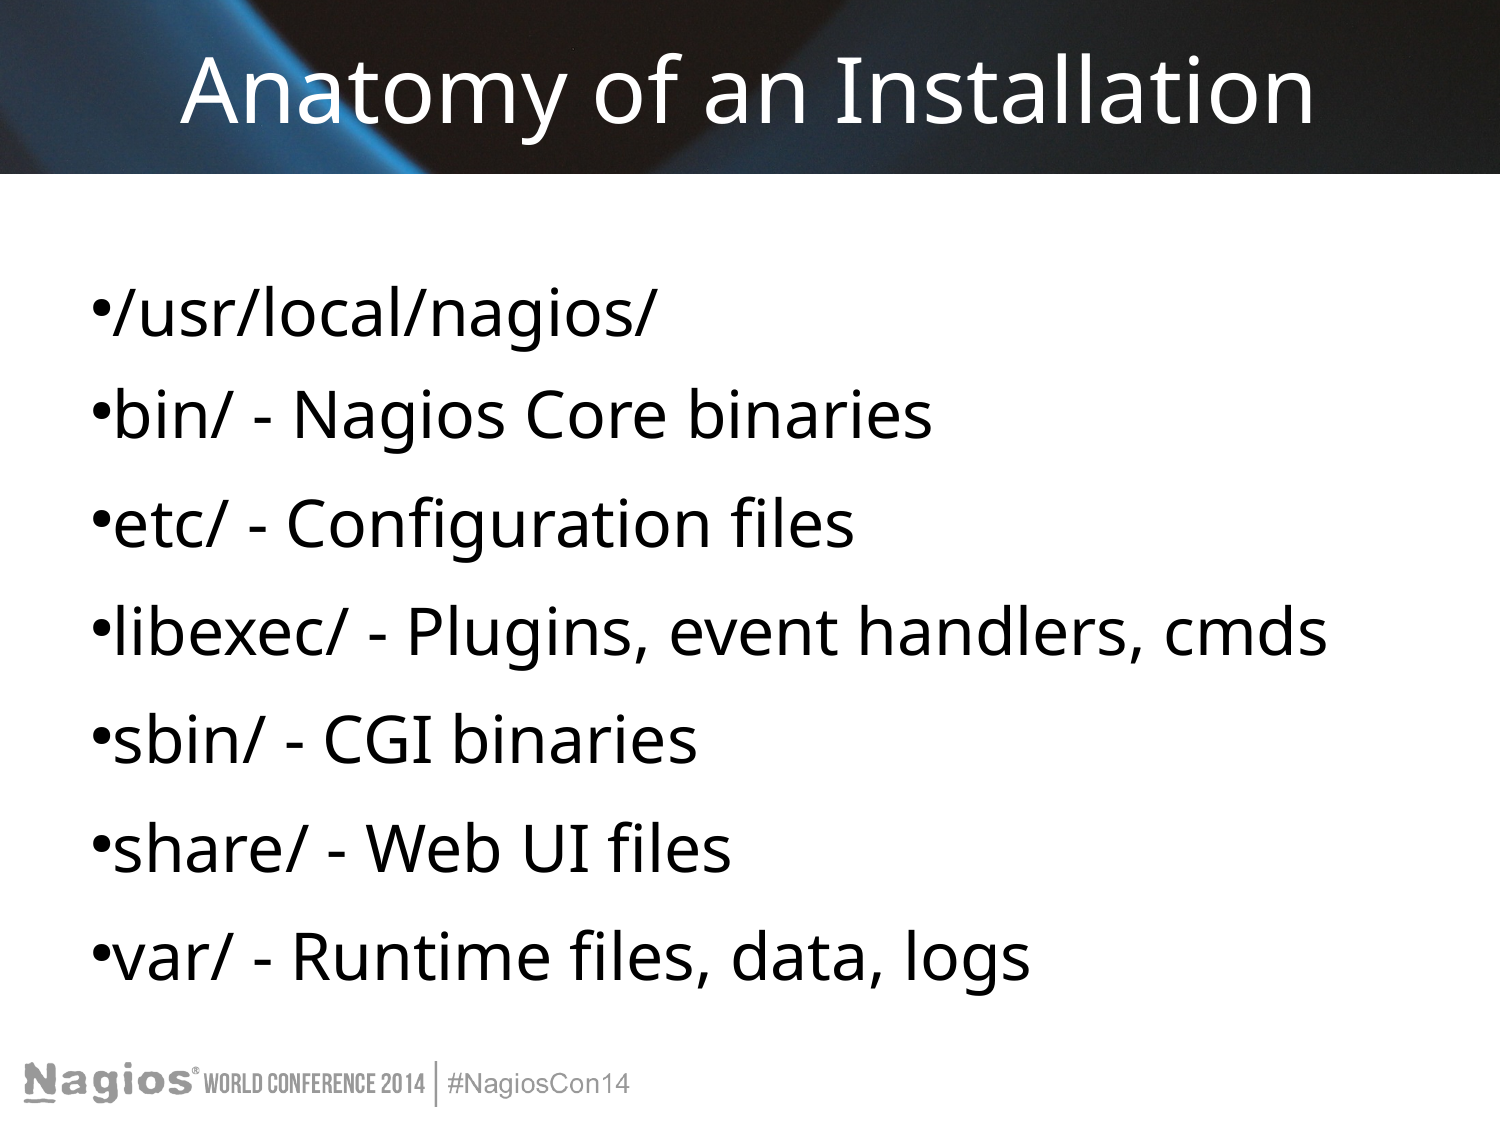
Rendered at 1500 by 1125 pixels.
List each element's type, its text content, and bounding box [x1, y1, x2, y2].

title Anatomy of an Installation [75, 0, 1426, 174]
list /usr/local/nagios/ bin/ - Nagios Core binaries etc/ - Configuration files libexec/ - Plugins, event handlers, cmds sbin/ - CGI binaries share/ - Web UI files var/ - Runtime files, data, logs [75, 262, 1426, 1005]
